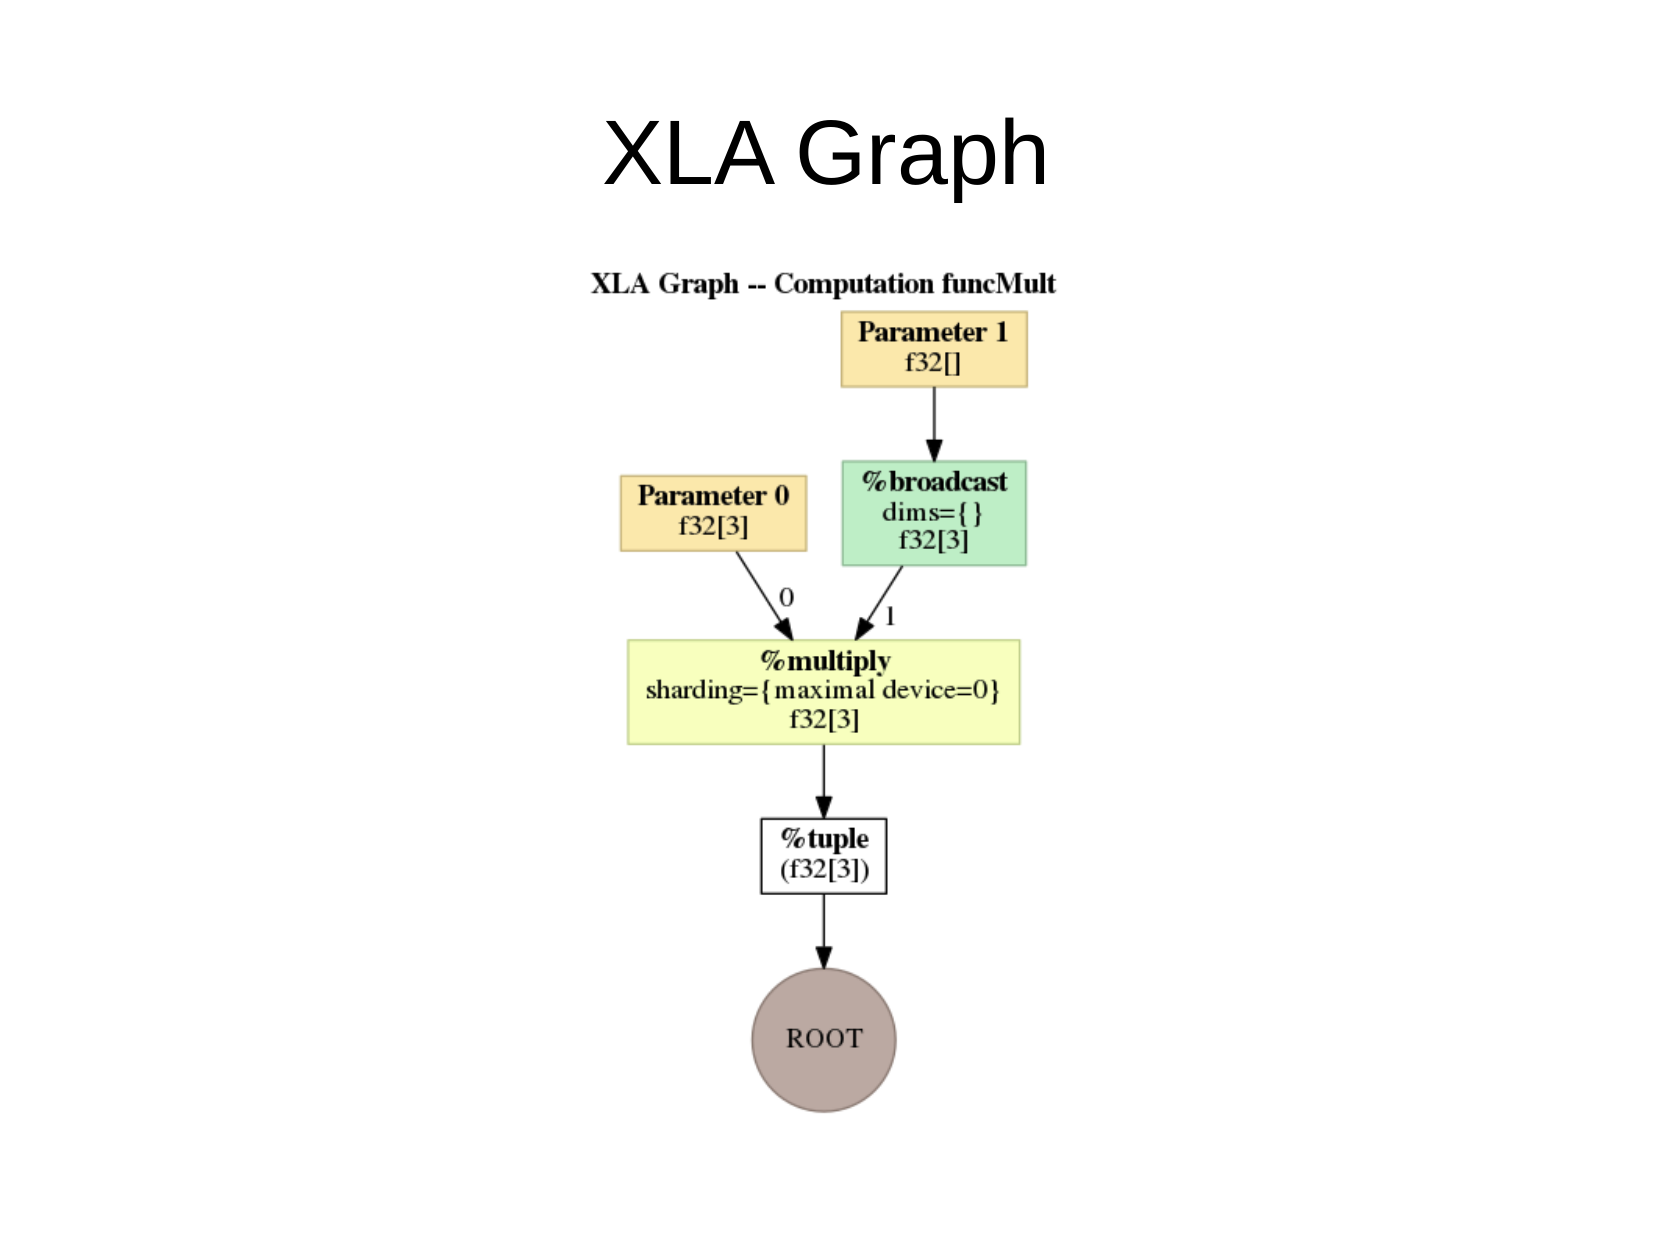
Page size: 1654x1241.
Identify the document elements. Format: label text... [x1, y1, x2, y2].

picture [566, 256, 1083, 1121]
title XLA Graph [82, 49, 1571, 257]
